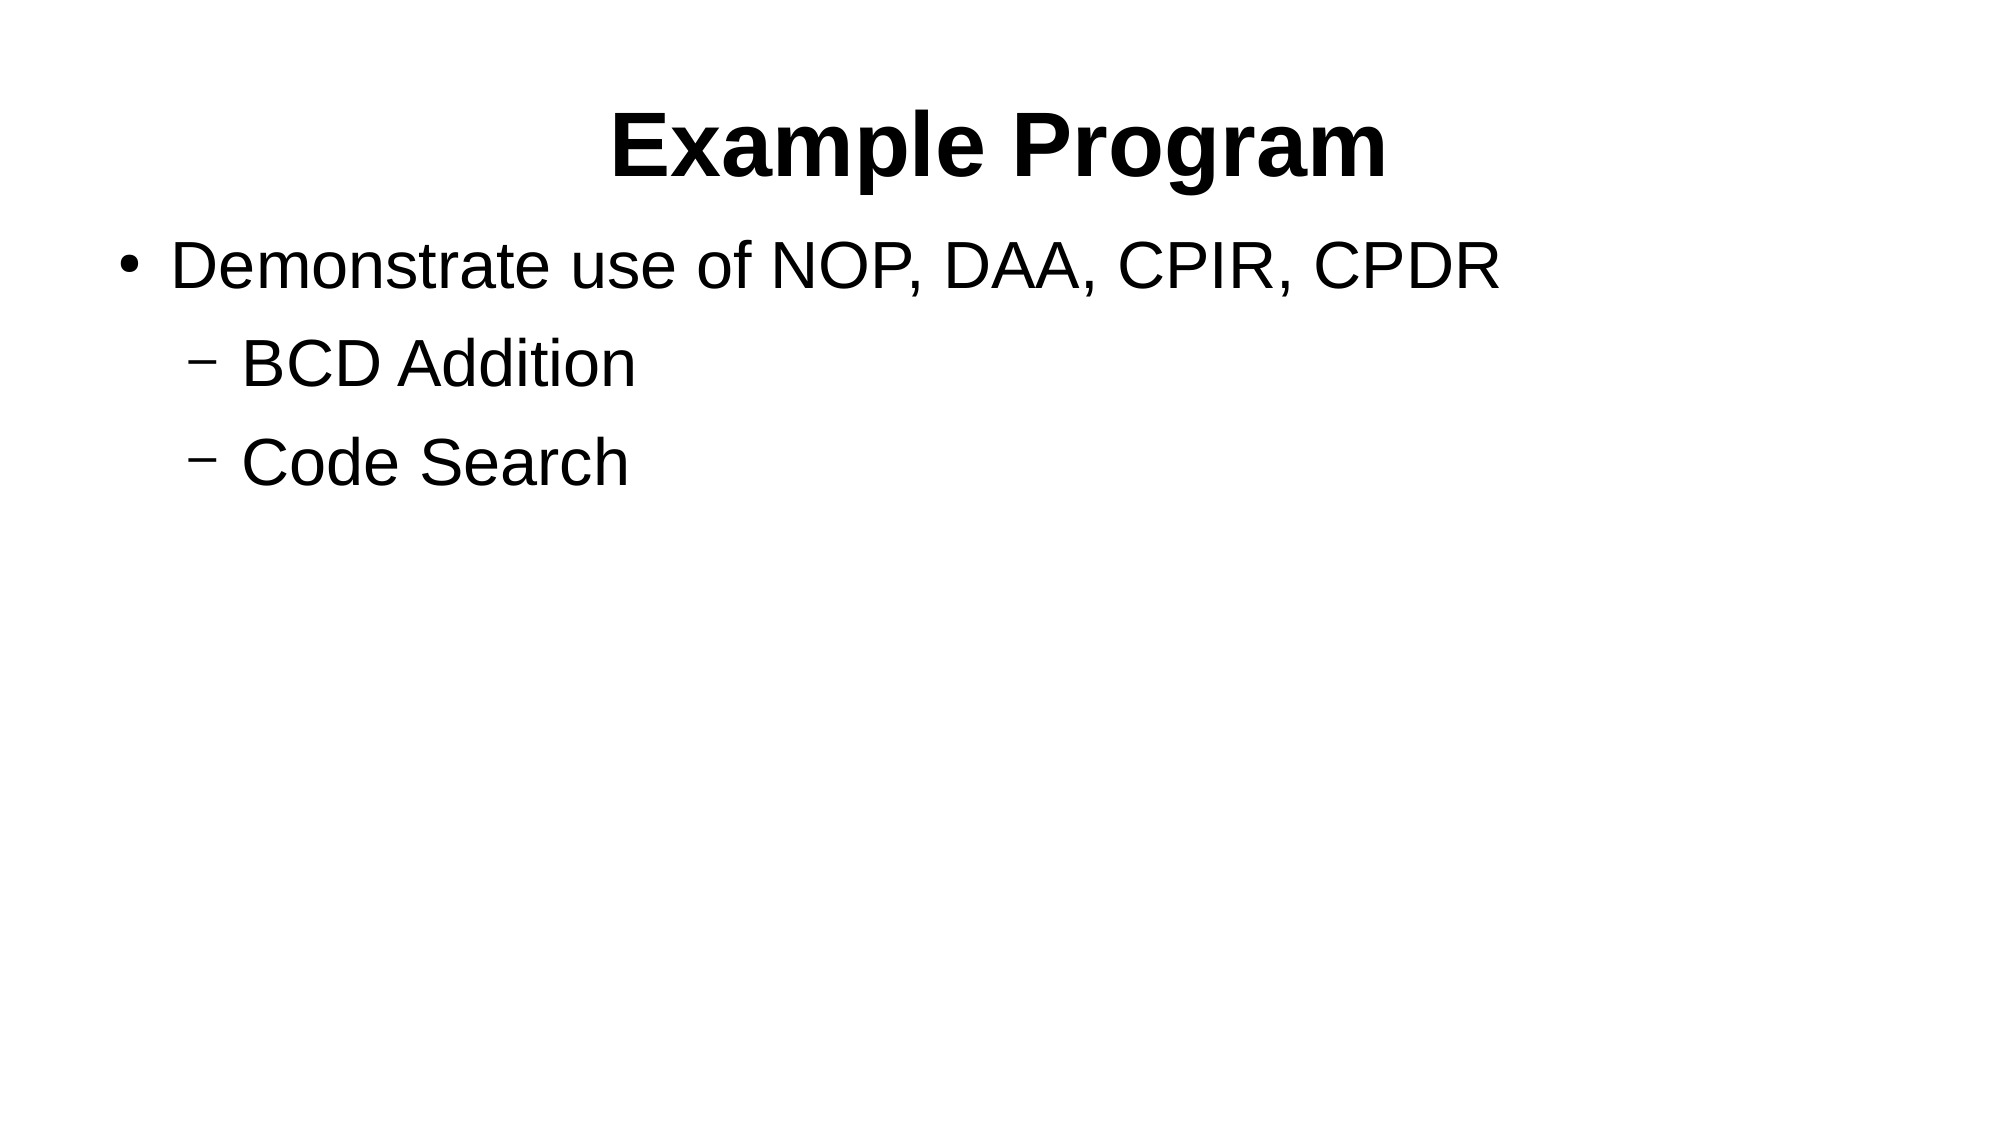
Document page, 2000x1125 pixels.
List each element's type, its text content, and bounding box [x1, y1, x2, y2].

list Demonstrate use of NOP, DAA, CPIR, CPDR BCD Addition Code Search [99, 227, 1900, 1075]
title Example Program [137, 36, 1862, 227]
